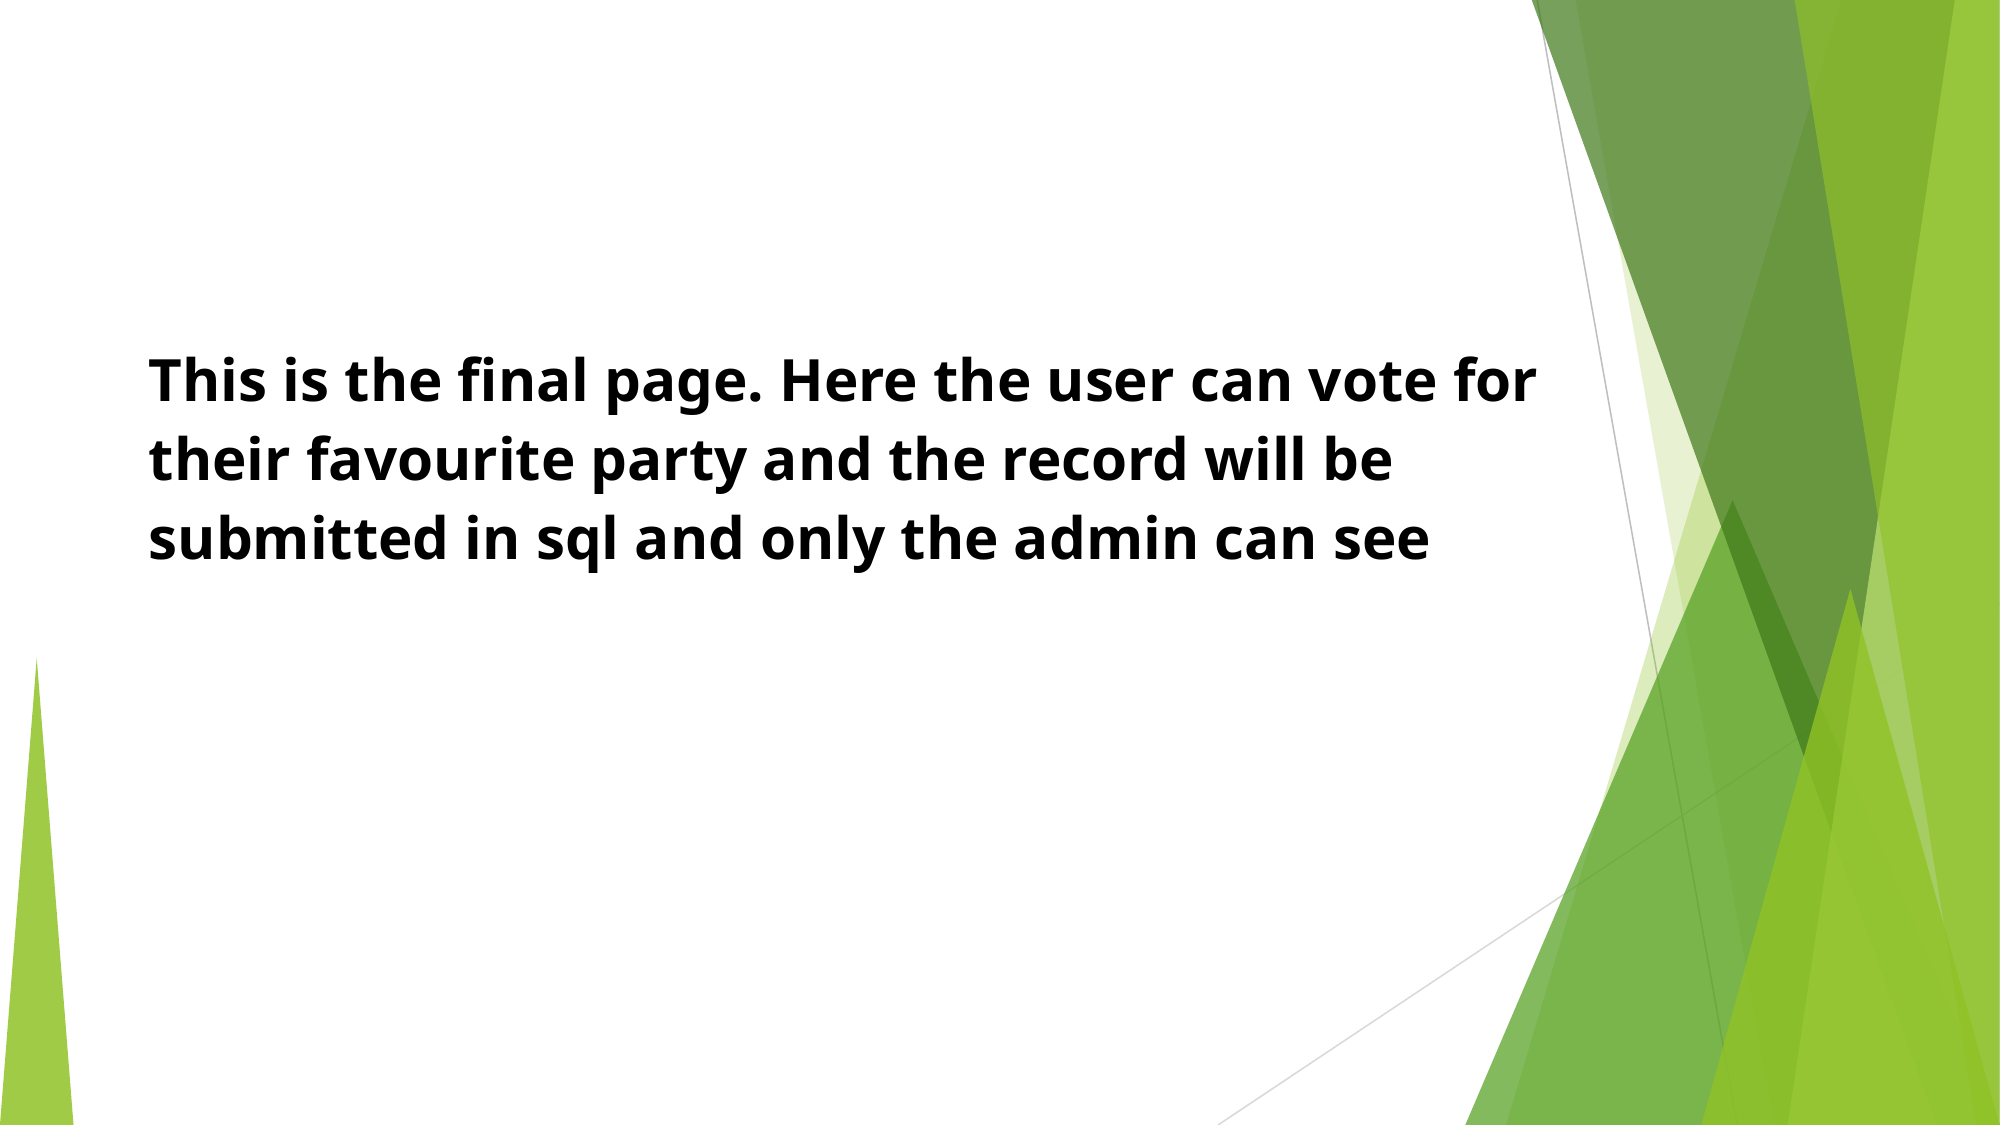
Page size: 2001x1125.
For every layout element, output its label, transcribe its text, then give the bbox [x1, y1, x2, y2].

title This is the final page. Here the user can vote for their favourite party and the record will be submitted in sql and only the admin can see [148, 348, 1560, 567]
